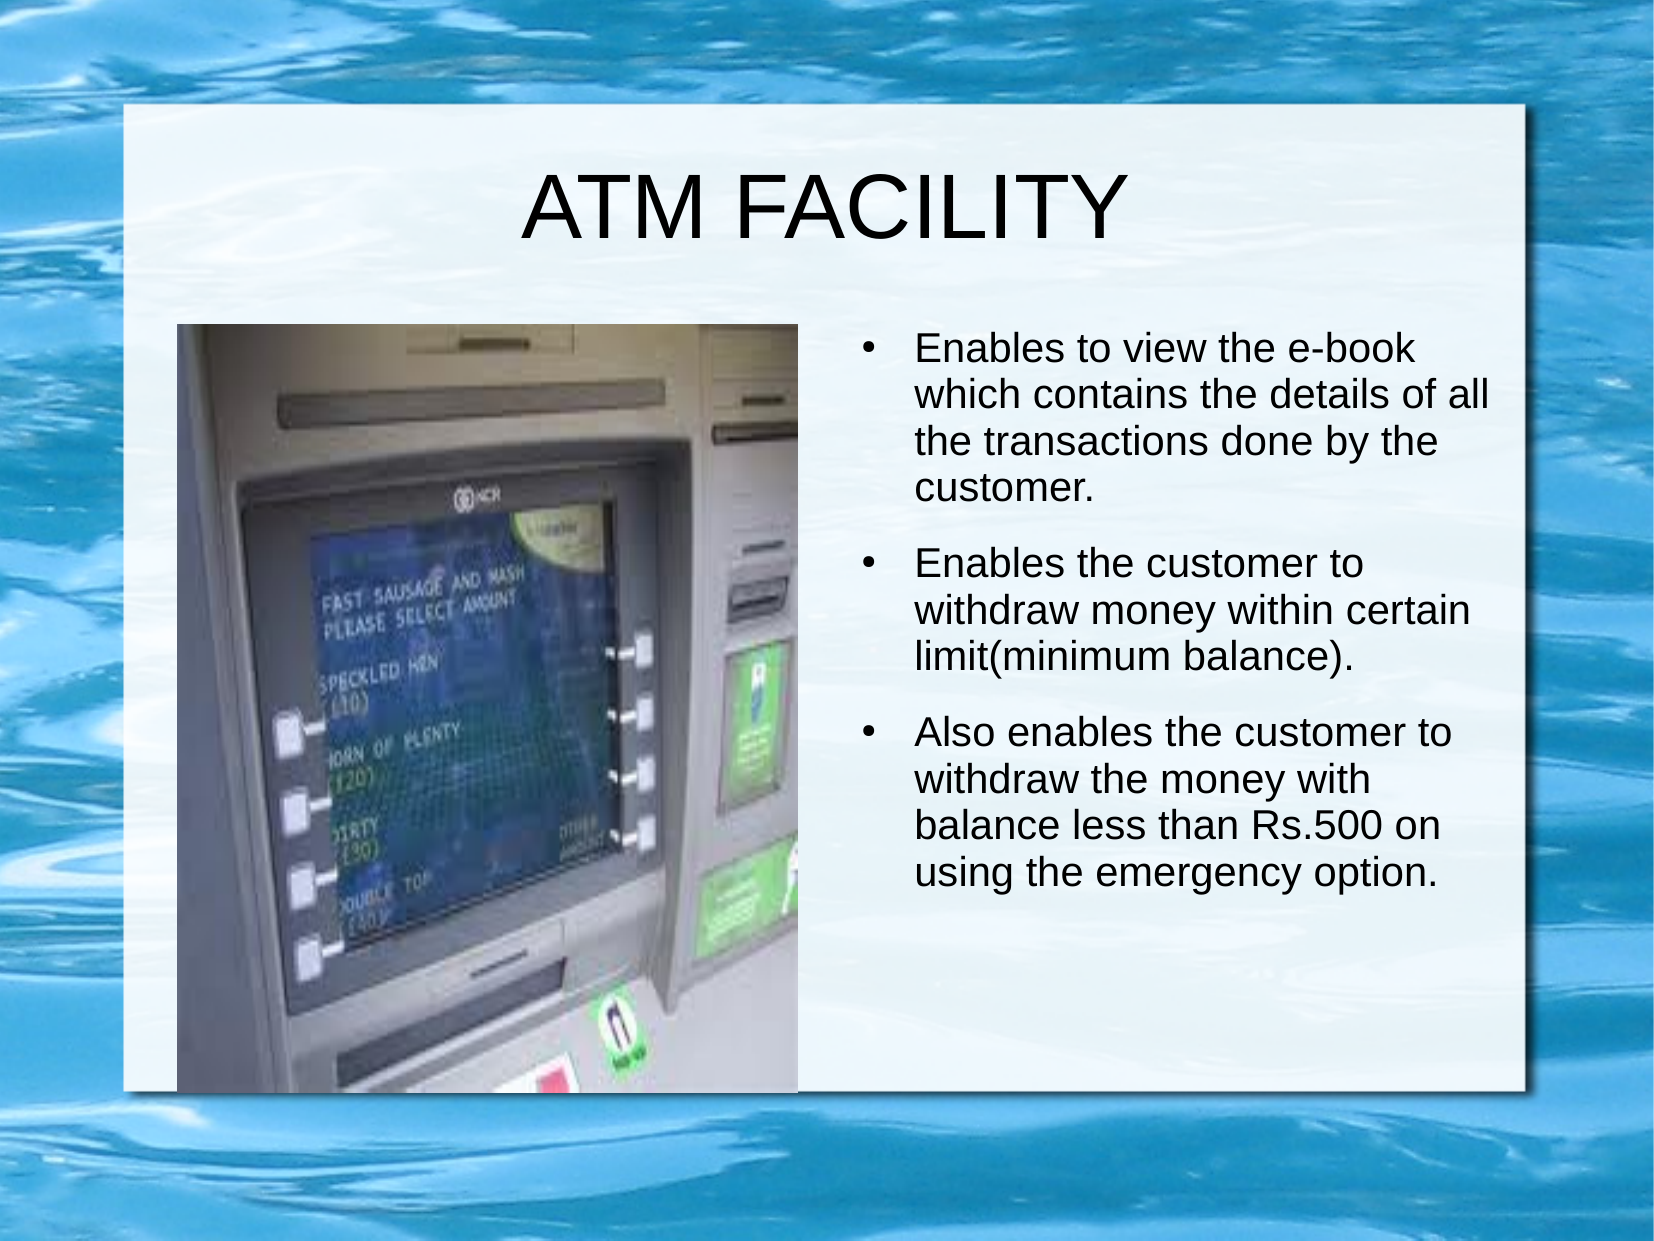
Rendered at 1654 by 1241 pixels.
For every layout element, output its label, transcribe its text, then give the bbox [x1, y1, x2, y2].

picture [0, 0, 1654, 1241]
title ATM FACILITY [147, 118, 1506, 296]
list Enables to view the e-book which contains the details of all the transactions done by the customer. Enables the customer to withdraw money within certain limit(minimum balance). Also enables the customer to withdraw the money with balance less than Rs.500 on using the emergency option. [843, 324, 1507, 1144]
